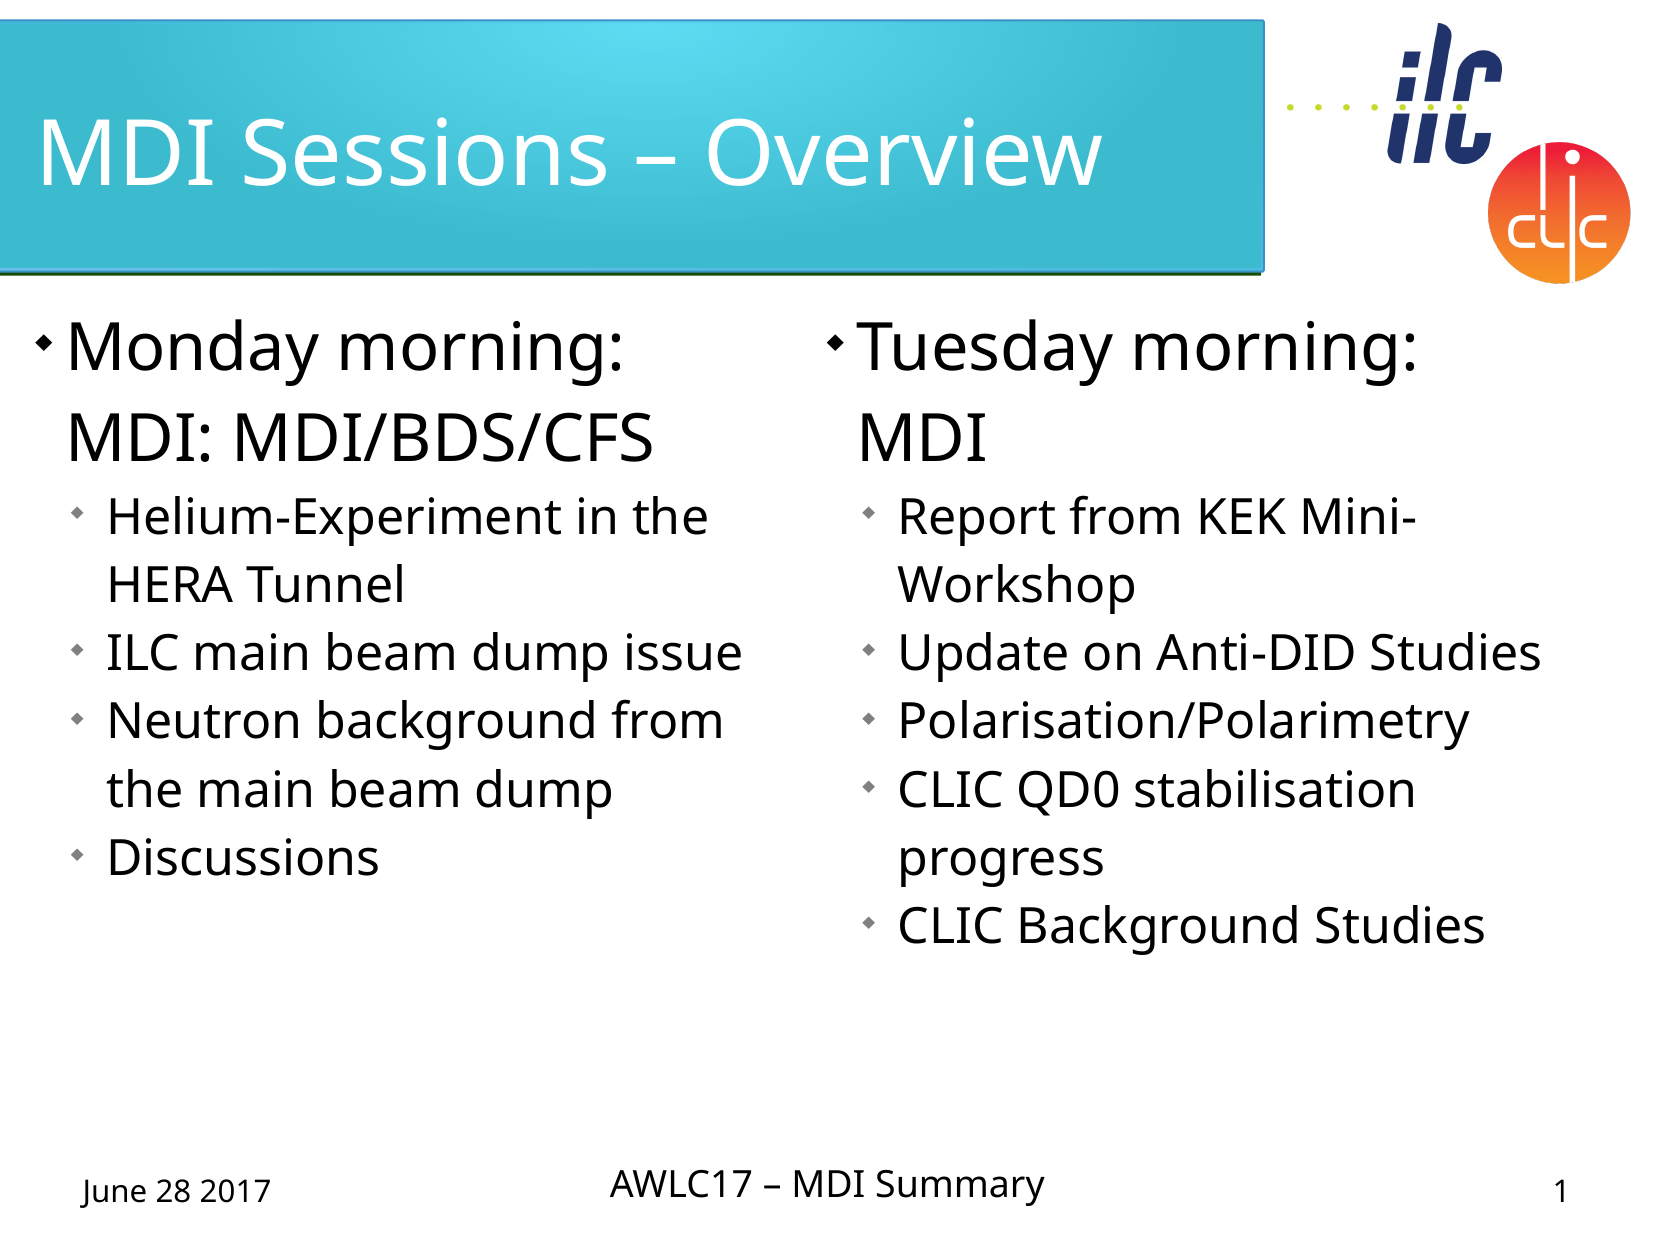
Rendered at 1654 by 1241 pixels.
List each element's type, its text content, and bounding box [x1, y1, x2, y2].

text_box Tuesday morning: MDI Report from KEK Mini-Workshop Update on Anti-DID Studies Polarisation/Polarimetry CLIC QD0 stabilisation progress CLIC Background Studies [826, 299, 1583, 1123]
title MDI Sessions – Overview [35, 47, 1235, 252]
picture [1287, 23, 1654, 319]
subtitle Monday morning: MDI: MDI/BDS/CFS Helium-Experiment in the HERA Tunnel ILC main beam dump issue Neutron background from the main beam dump Discussions [35, 299, 780, 1123]
